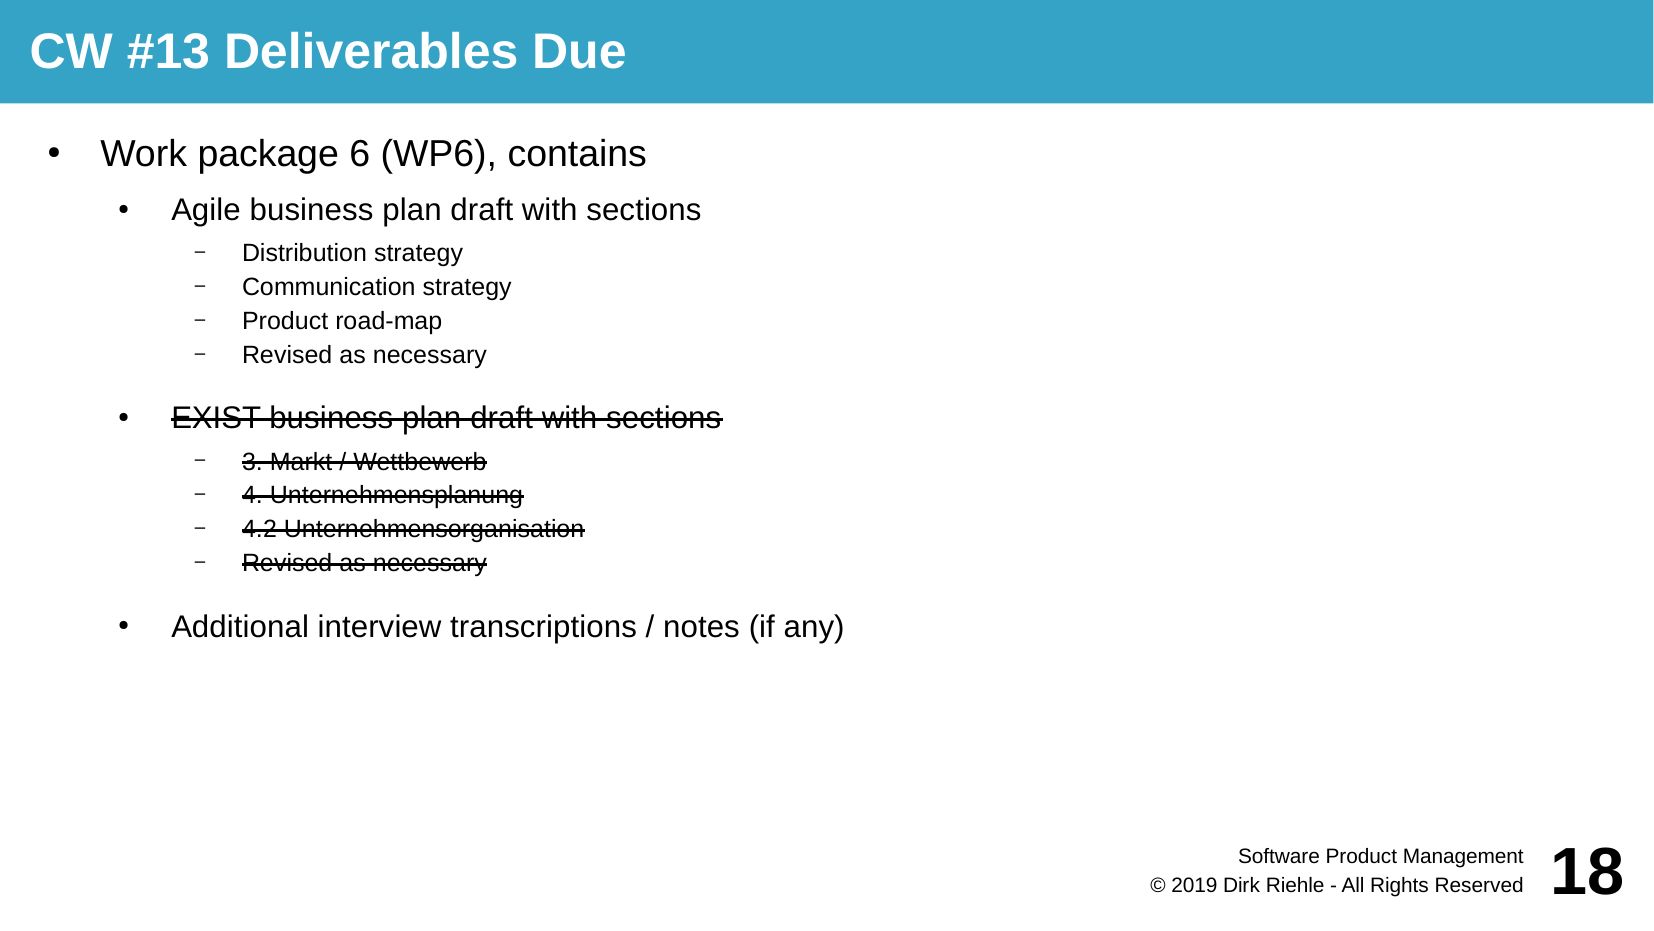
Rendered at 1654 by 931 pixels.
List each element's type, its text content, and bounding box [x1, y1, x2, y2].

list Work package 6 (WP6), contains Agile business plan draft with sections Distribution strategy Communication strategy Product road-map Revised as necessary EXIST business plan draft with sections 3. Markt / Wettbewerb 4. Unternehmensplanung 4.2 Unternehmensorganisation Revised as necessary Additional interview transcriptions / notes (if any) [29, 132, 1625, 813]
title CW #13 Deliverables Due [0, 0, 1654, 104]
